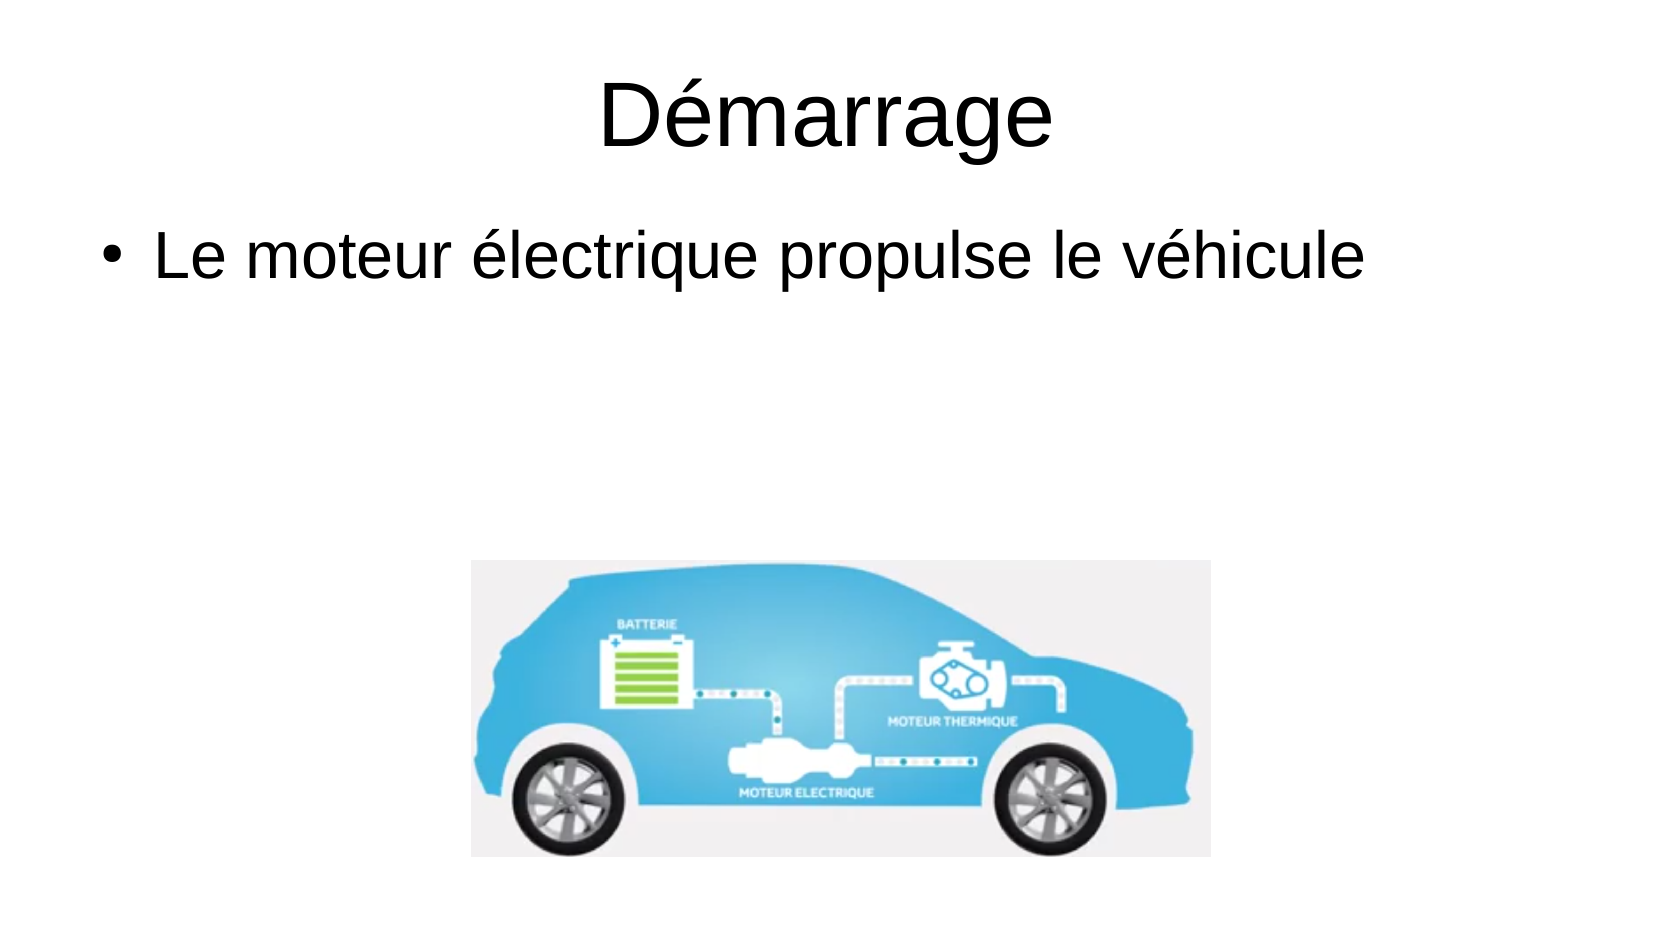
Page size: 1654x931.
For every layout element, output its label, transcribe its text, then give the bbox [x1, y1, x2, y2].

picture [471, 560, 1211, 857]
list Le moteur électrique propulse le véhicule [82, 217, 1571, 758]
title Démarrage [82, 37, 1571, 193]
